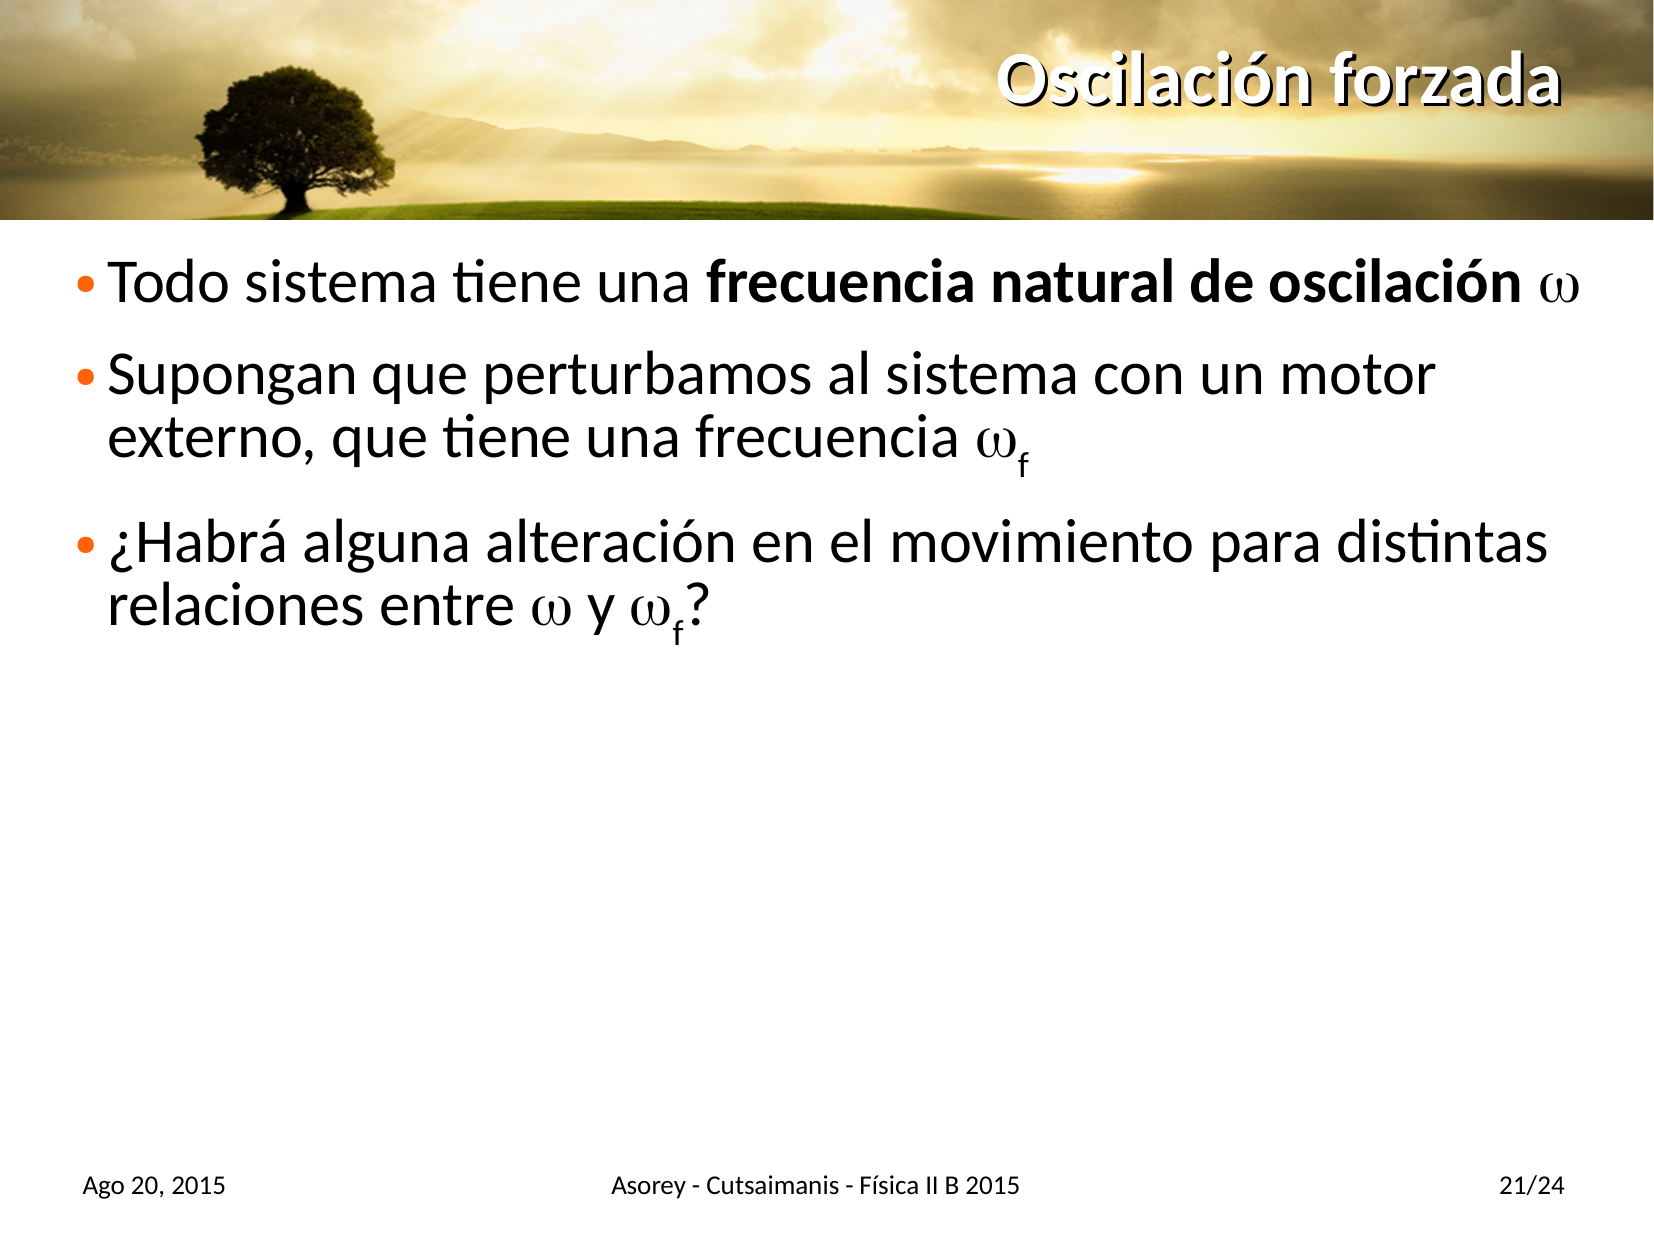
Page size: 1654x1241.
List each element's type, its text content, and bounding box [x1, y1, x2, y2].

title Oscilación forzada [75, 19, 1564, 151]
picture [0, 0, 1654, 220]
list Todo sistema tiene una frecuencia natural de oscilación w Supongan que perturbamos al sistema con un motor externo, que tiene una frecuencia wf ¿Habrá alguna alteración en el movimiento para distintas relaciones entre w y wf? [45, 255, 1606, 1156]
